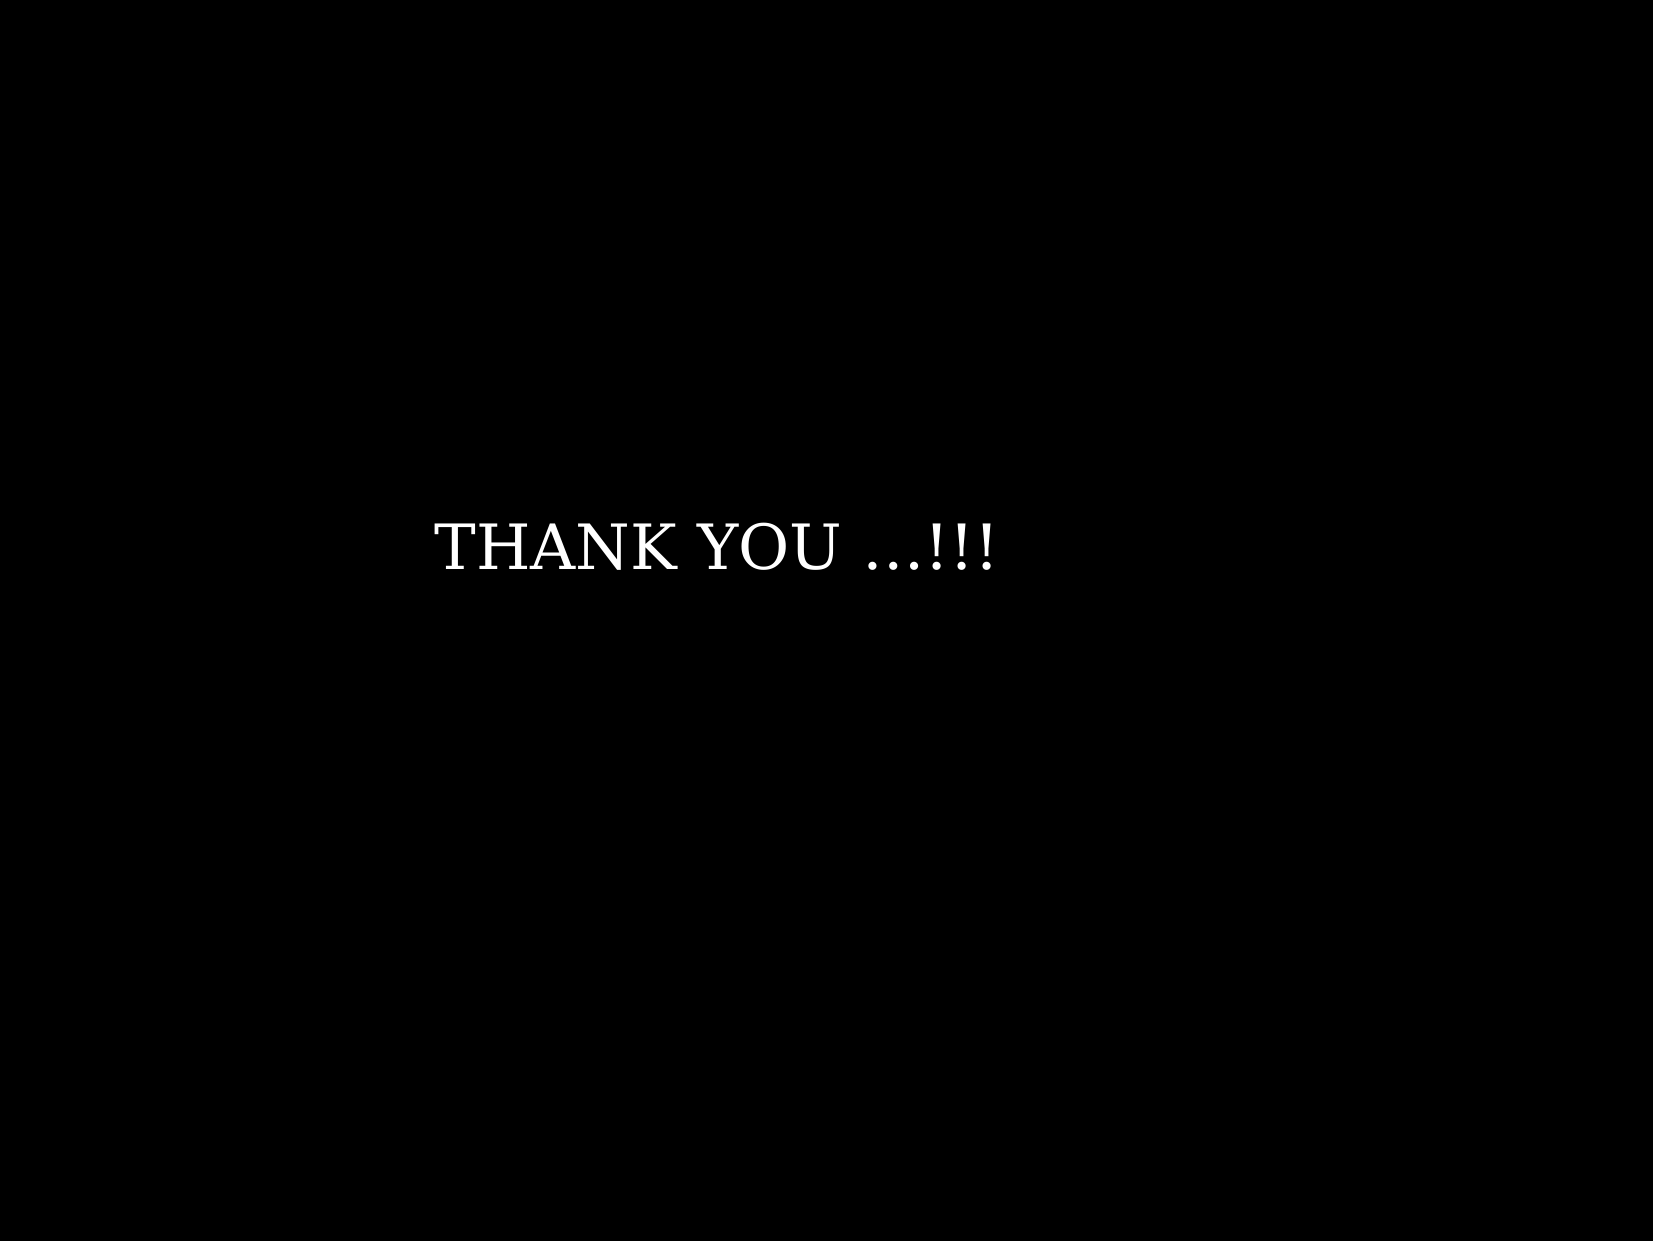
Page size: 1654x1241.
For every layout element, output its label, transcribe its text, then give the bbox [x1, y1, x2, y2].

text_box THANK YOU …!!! [420, 503, 1261, 592]
